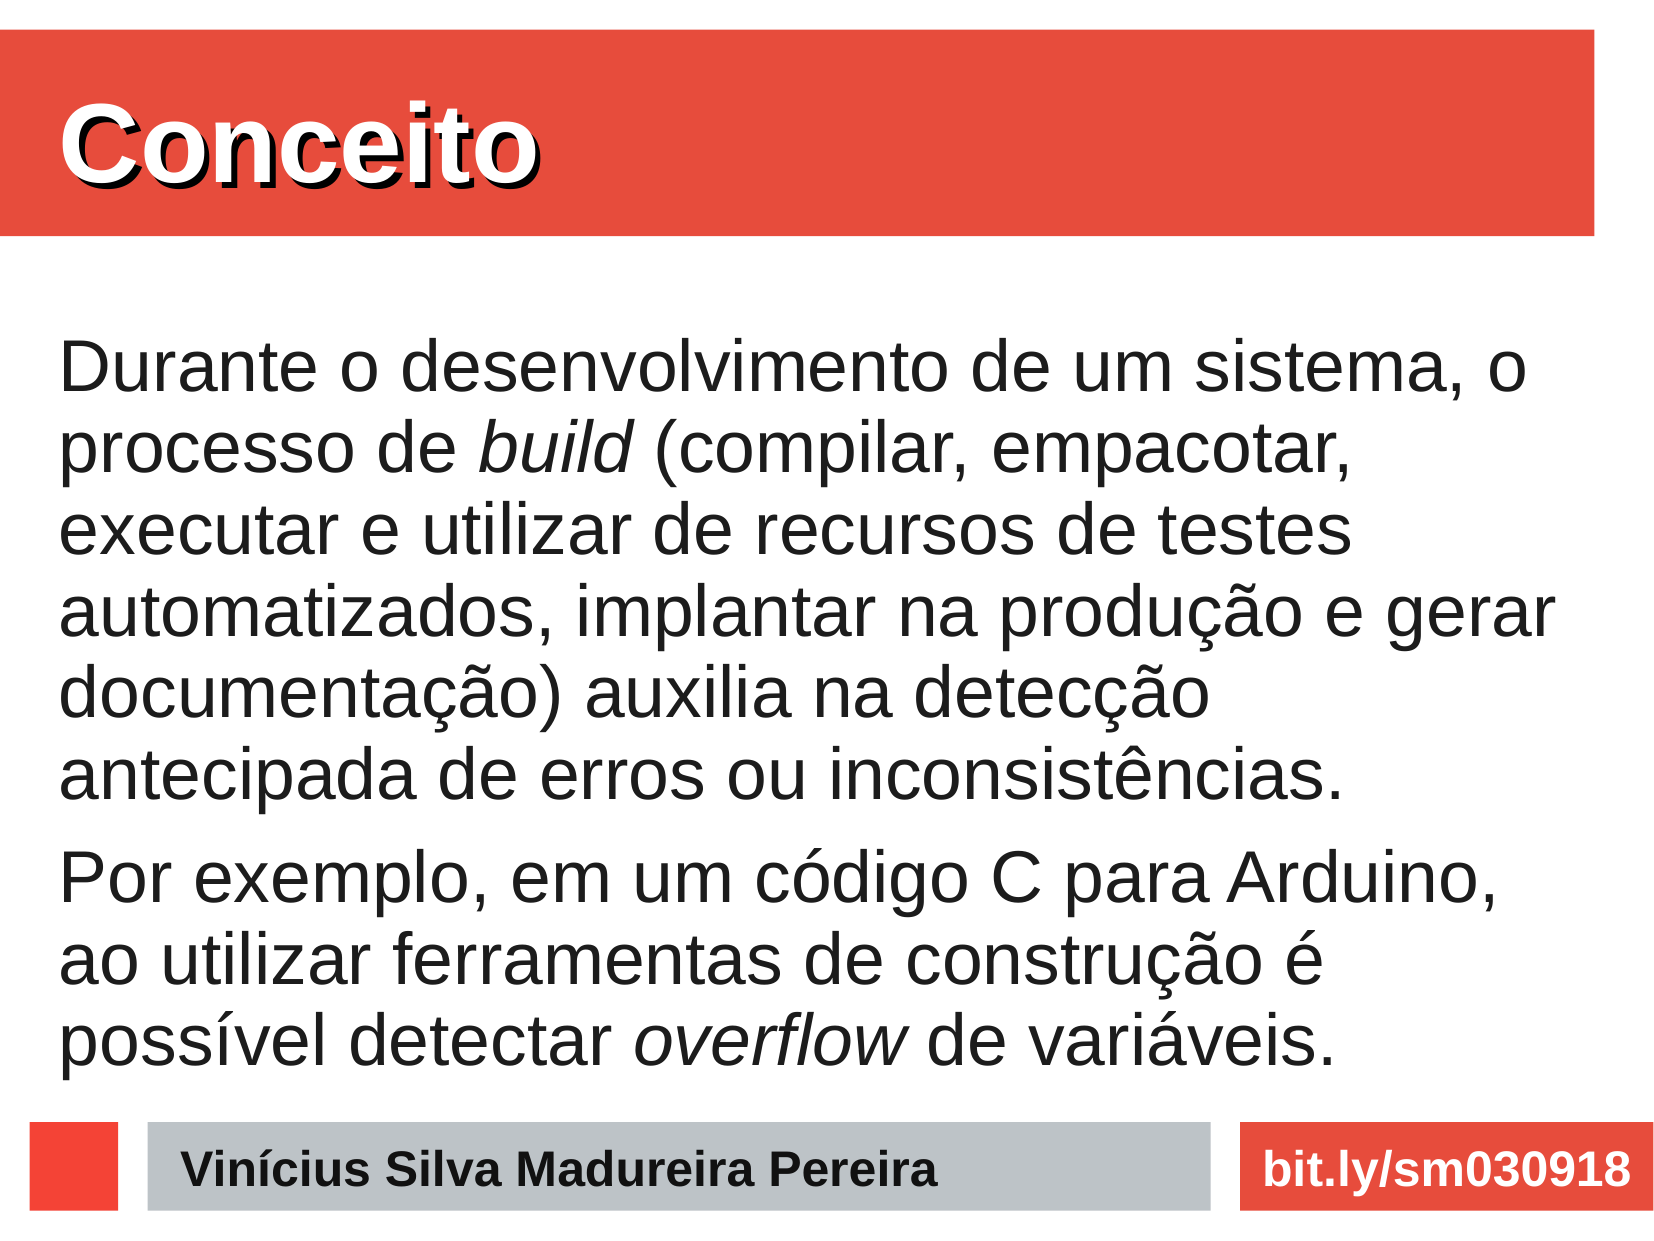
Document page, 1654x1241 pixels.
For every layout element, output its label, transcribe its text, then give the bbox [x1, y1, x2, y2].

list Durante o desenvolvimento de um sistema, o processo de build (compilar, empacotar, executar e utilizar de recursos de testes automatizados, implantar na produção e gerar documentação) auxilia na detecção antecipada de erros ou inconsistências. Por exemplo, em um código C para Arduino, ao utilizar ferramentas de construção é possível detectar overflow de variáveis. [59, 324, 1565, 1093]
text_box Vinícius Silva Madureira Pereira [165, 1133, 1170, 1205]
text_box bit.ly/sm030918 [1228, 1133, 1654, 1205]
title Conceito [59, 59, 1595, 207]
